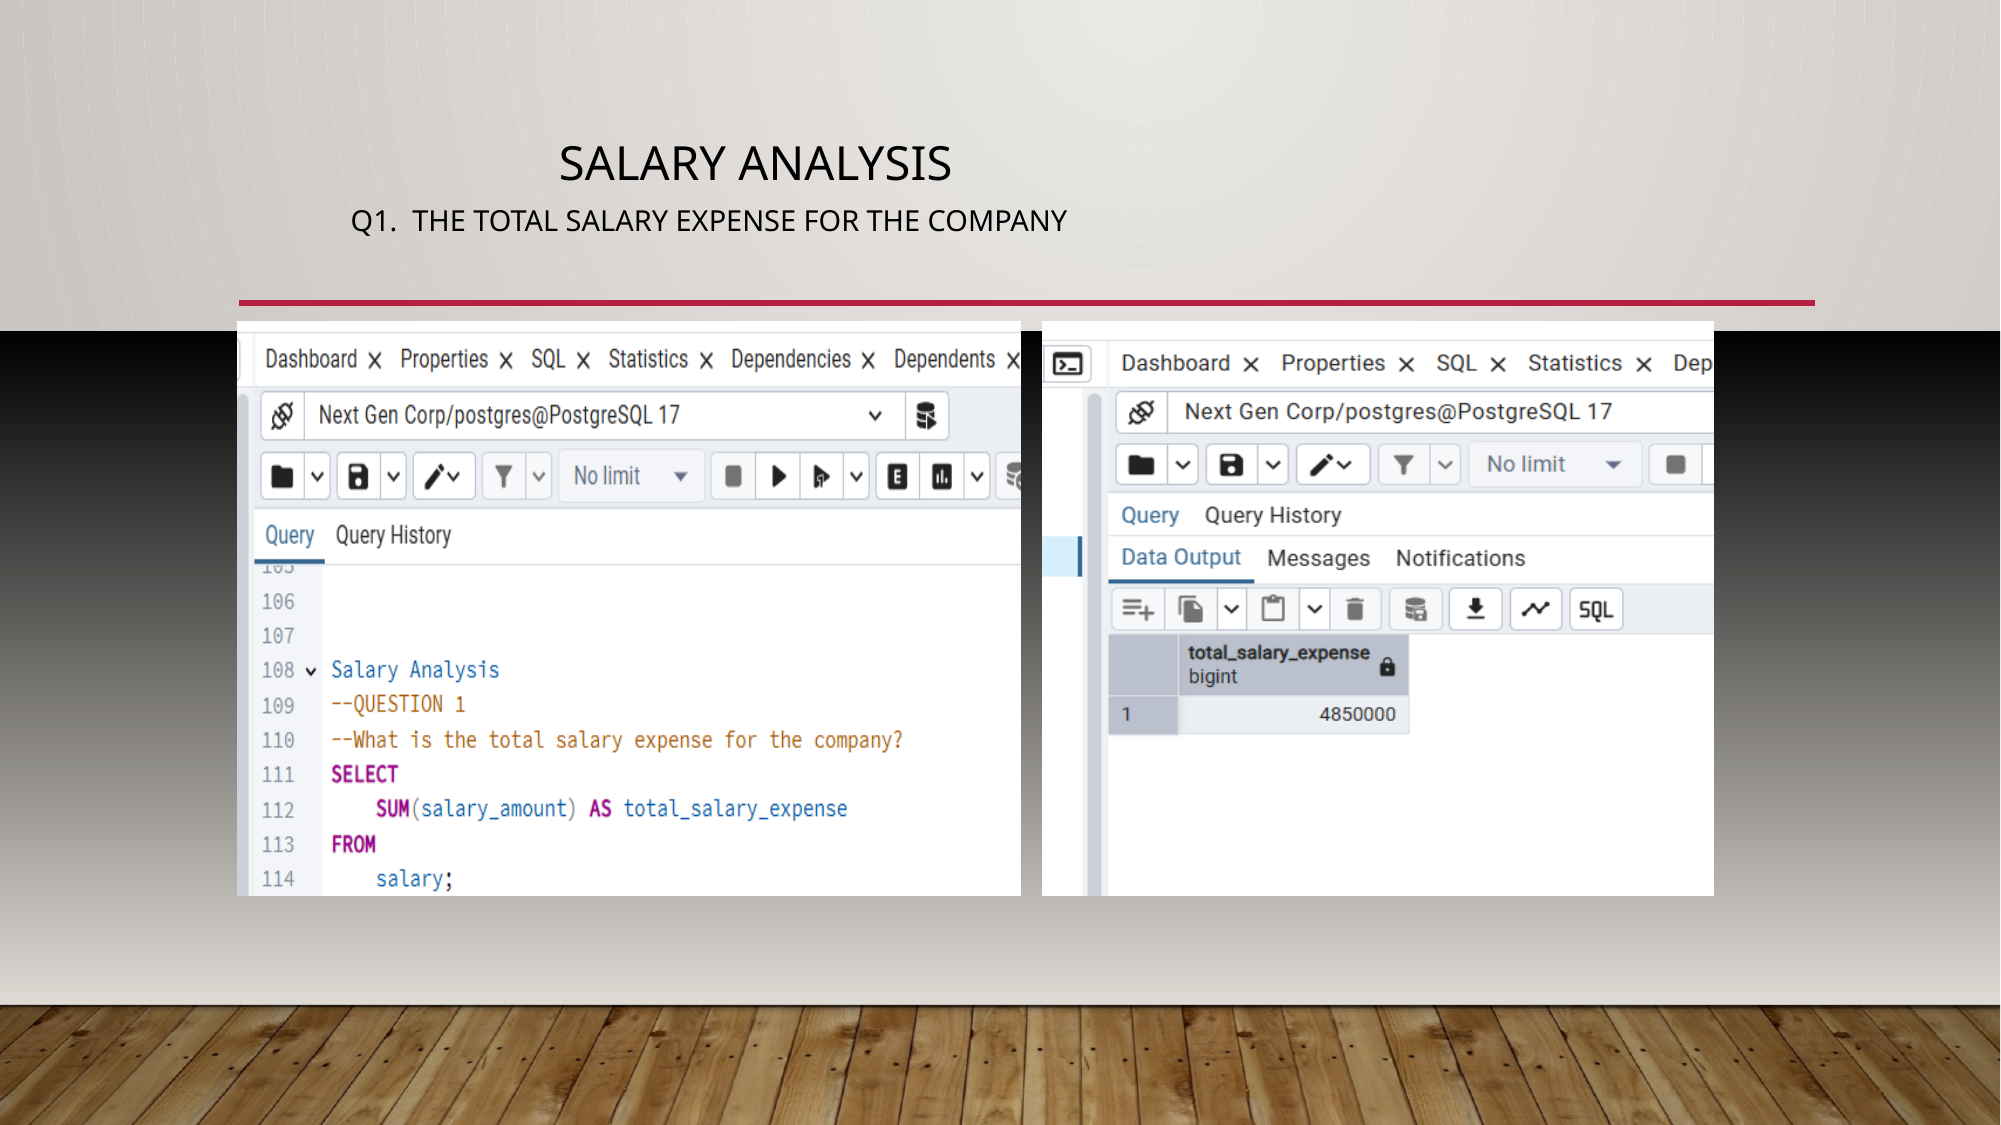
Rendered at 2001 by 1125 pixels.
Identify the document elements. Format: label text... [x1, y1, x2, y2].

picture [1042, 321, 1714, 896]
title Salary Analysis q1. The total salary expense for the company [237, 132, 1814, 306]
picture [237, 321, 1021, 896]
